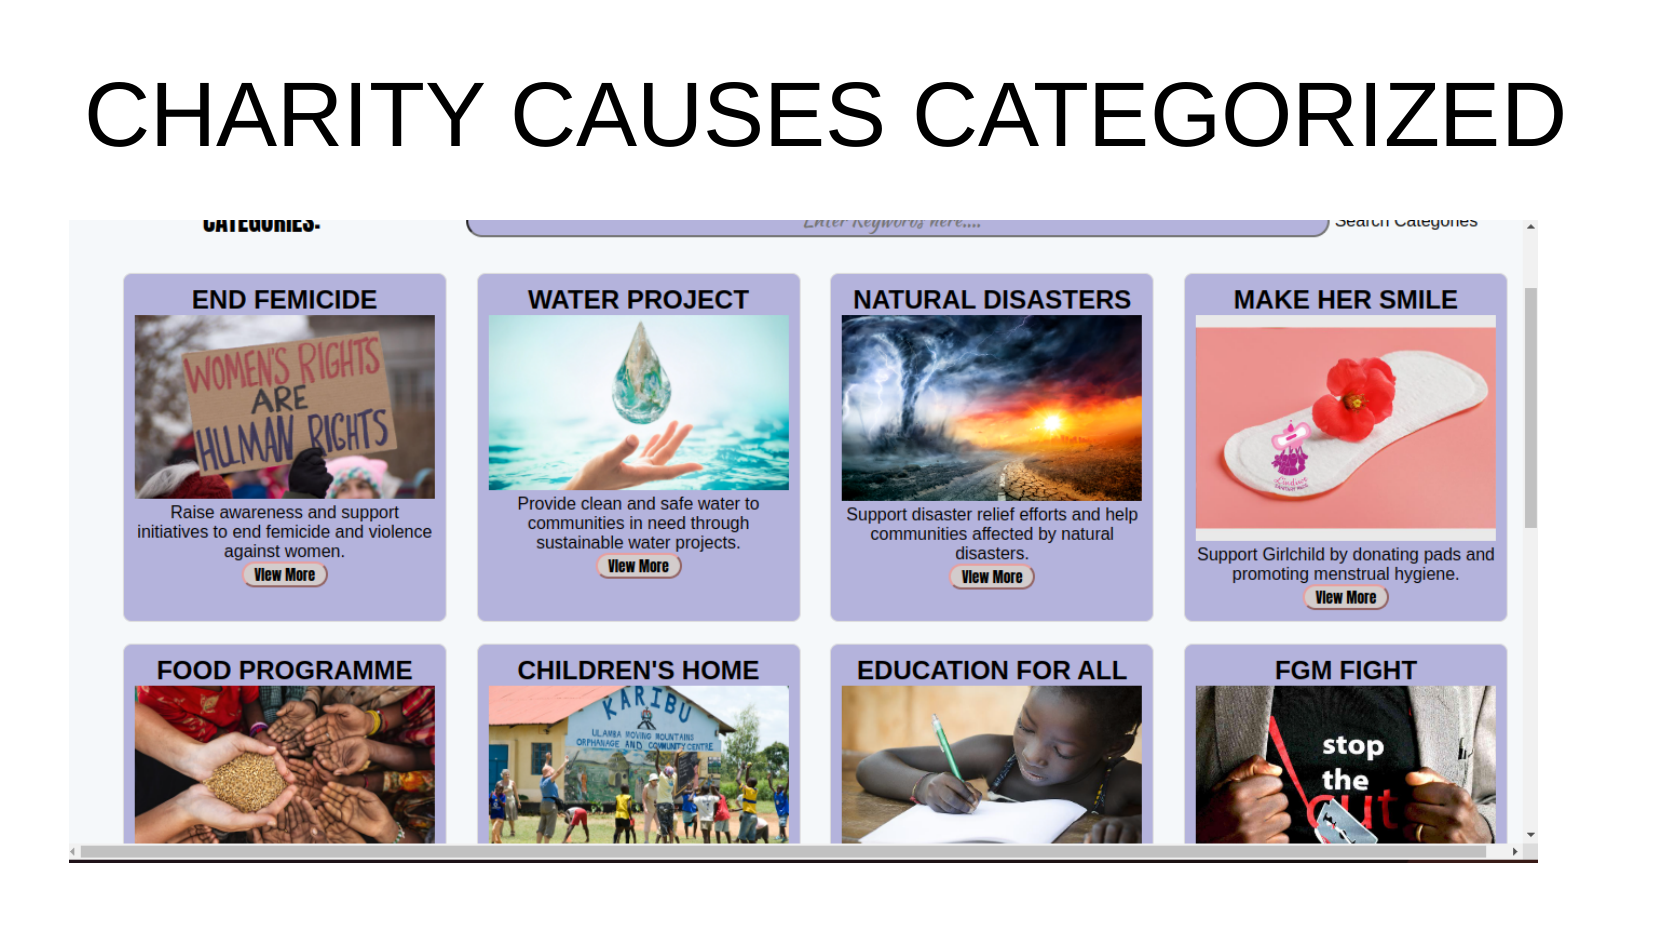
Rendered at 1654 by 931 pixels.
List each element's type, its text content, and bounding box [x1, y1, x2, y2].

title CHARITY CAUSES CATEGORIZED [82, 37, 1571, 193]
picture [69, 220, 1538, 863]
